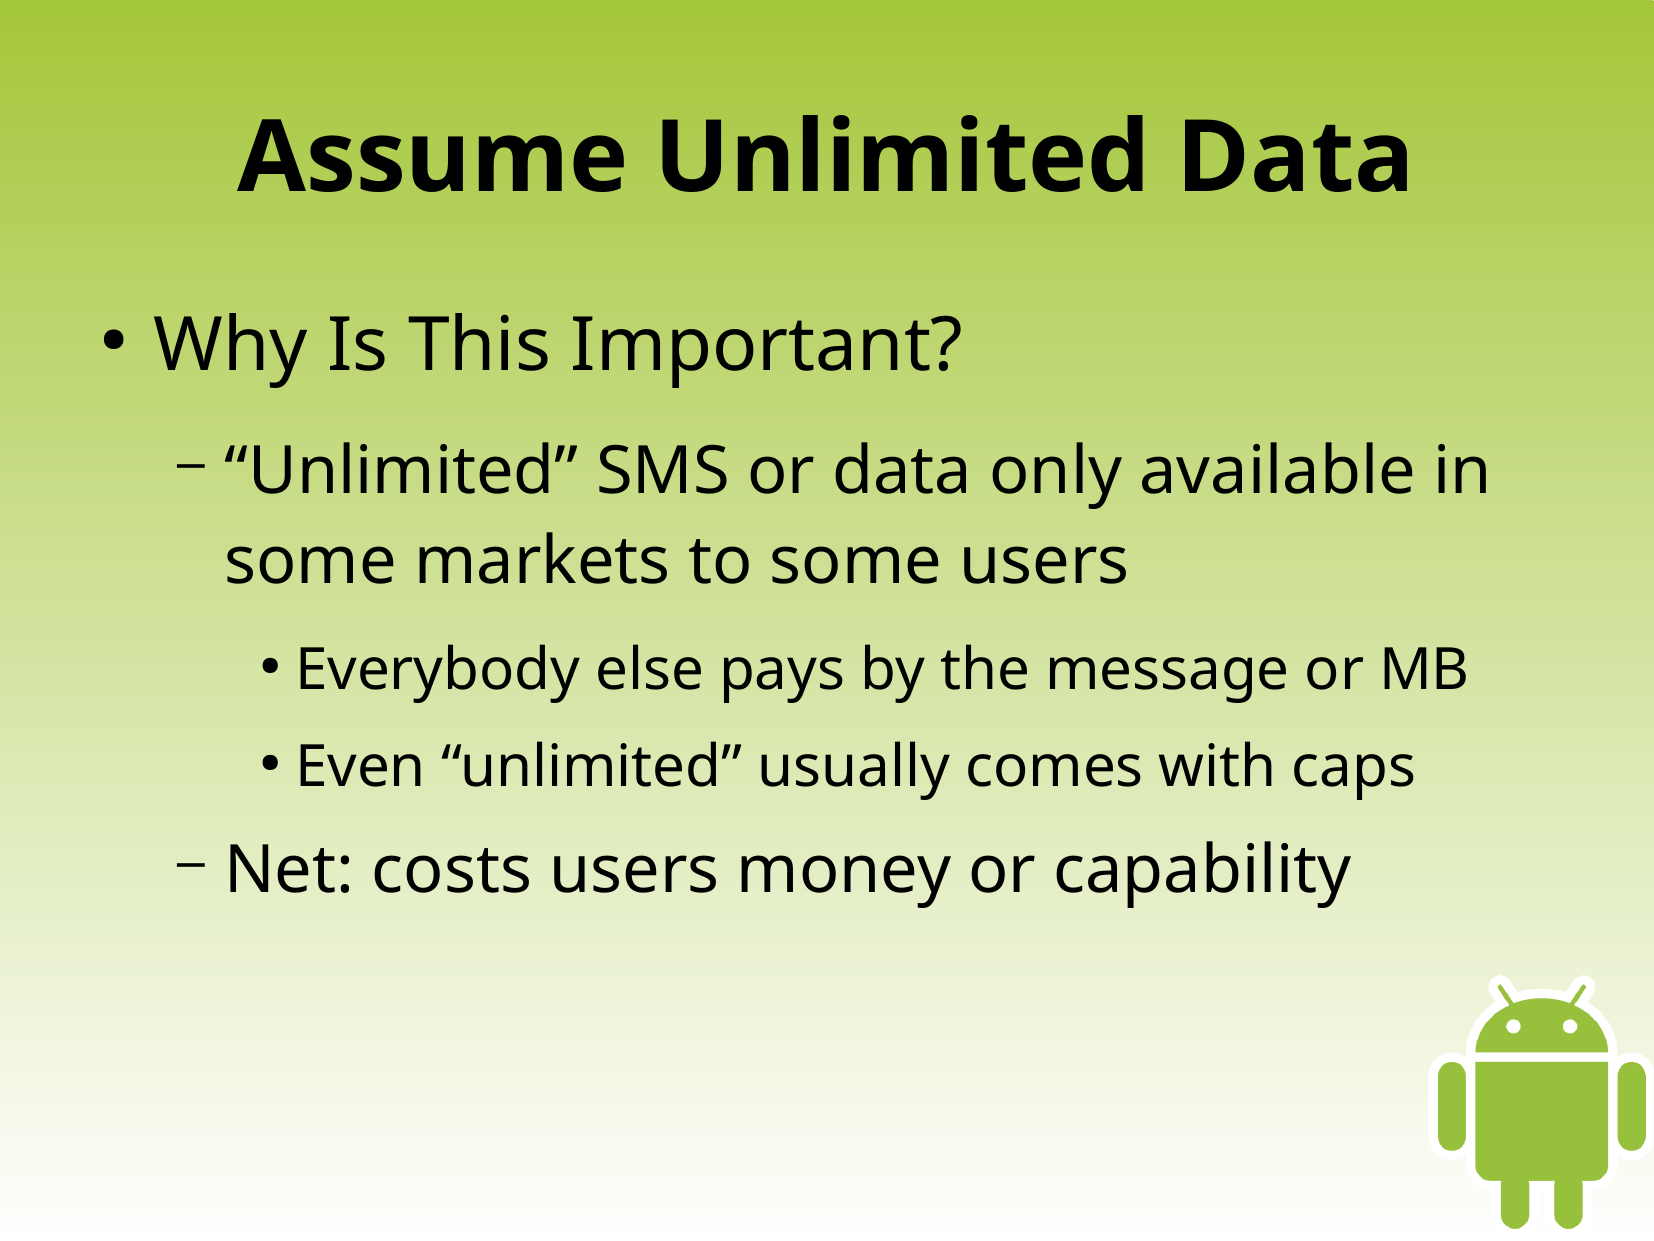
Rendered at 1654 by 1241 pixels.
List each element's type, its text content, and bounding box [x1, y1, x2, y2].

title Assume Unlimited Data [82, 56, 1571, 250]
list Why Is This Important? “Unlimited” SMS or data only available in some markets to some users Everybody else pays by the message or MB Even “unlimited” usually comes with caps Net: costs users money or capability [82, 290, 1571, 1094]
picture [1428, 975, 1654, 1238]
